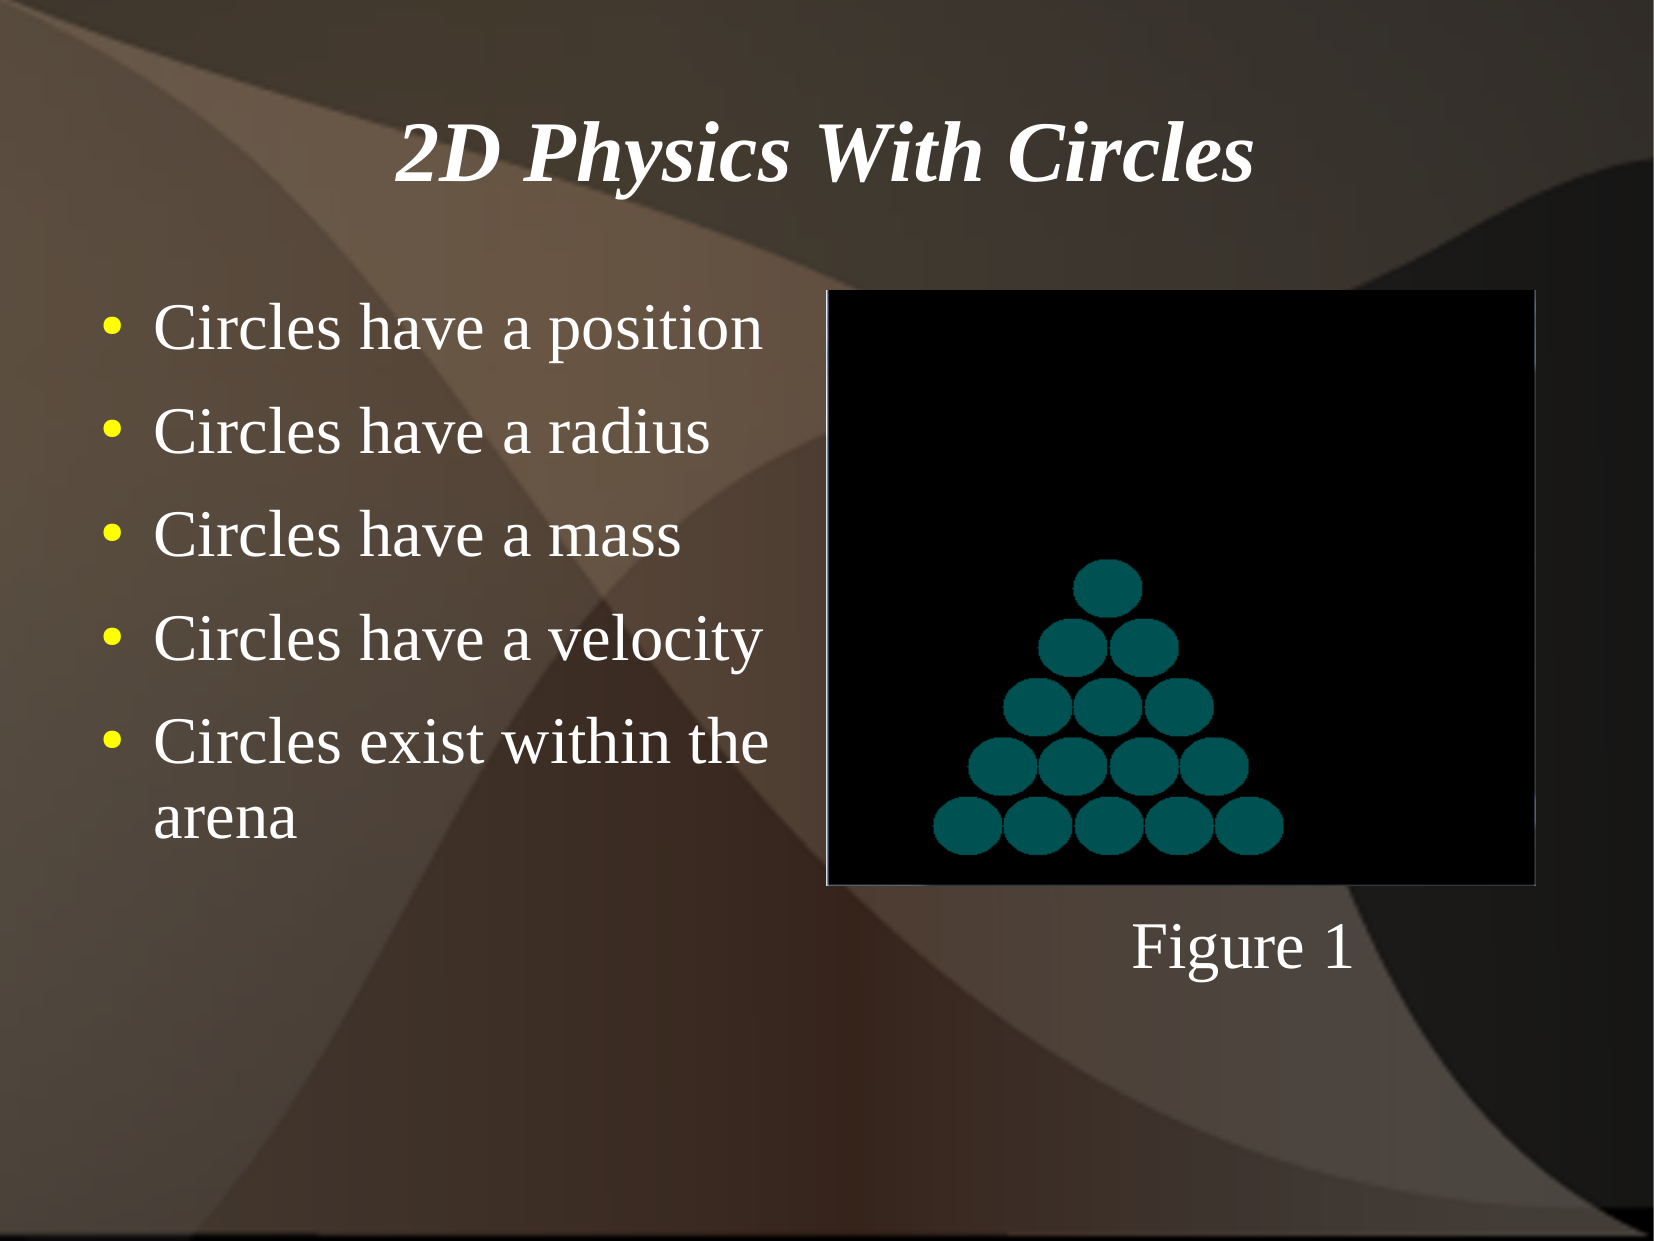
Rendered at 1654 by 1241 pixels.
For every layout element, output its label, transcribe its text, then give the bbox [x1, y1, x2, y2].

list Figure 1 [845, 909, 1572, 1009]
title 2D Physics With Circles [82, 49, 1571, 257]
picture [0, 0, 1654, 1241]
list Circles have a position Circles have a radius Circles have a mass Circles have a velocity Circles exist within the arena [82, 290, 809, 1010]
